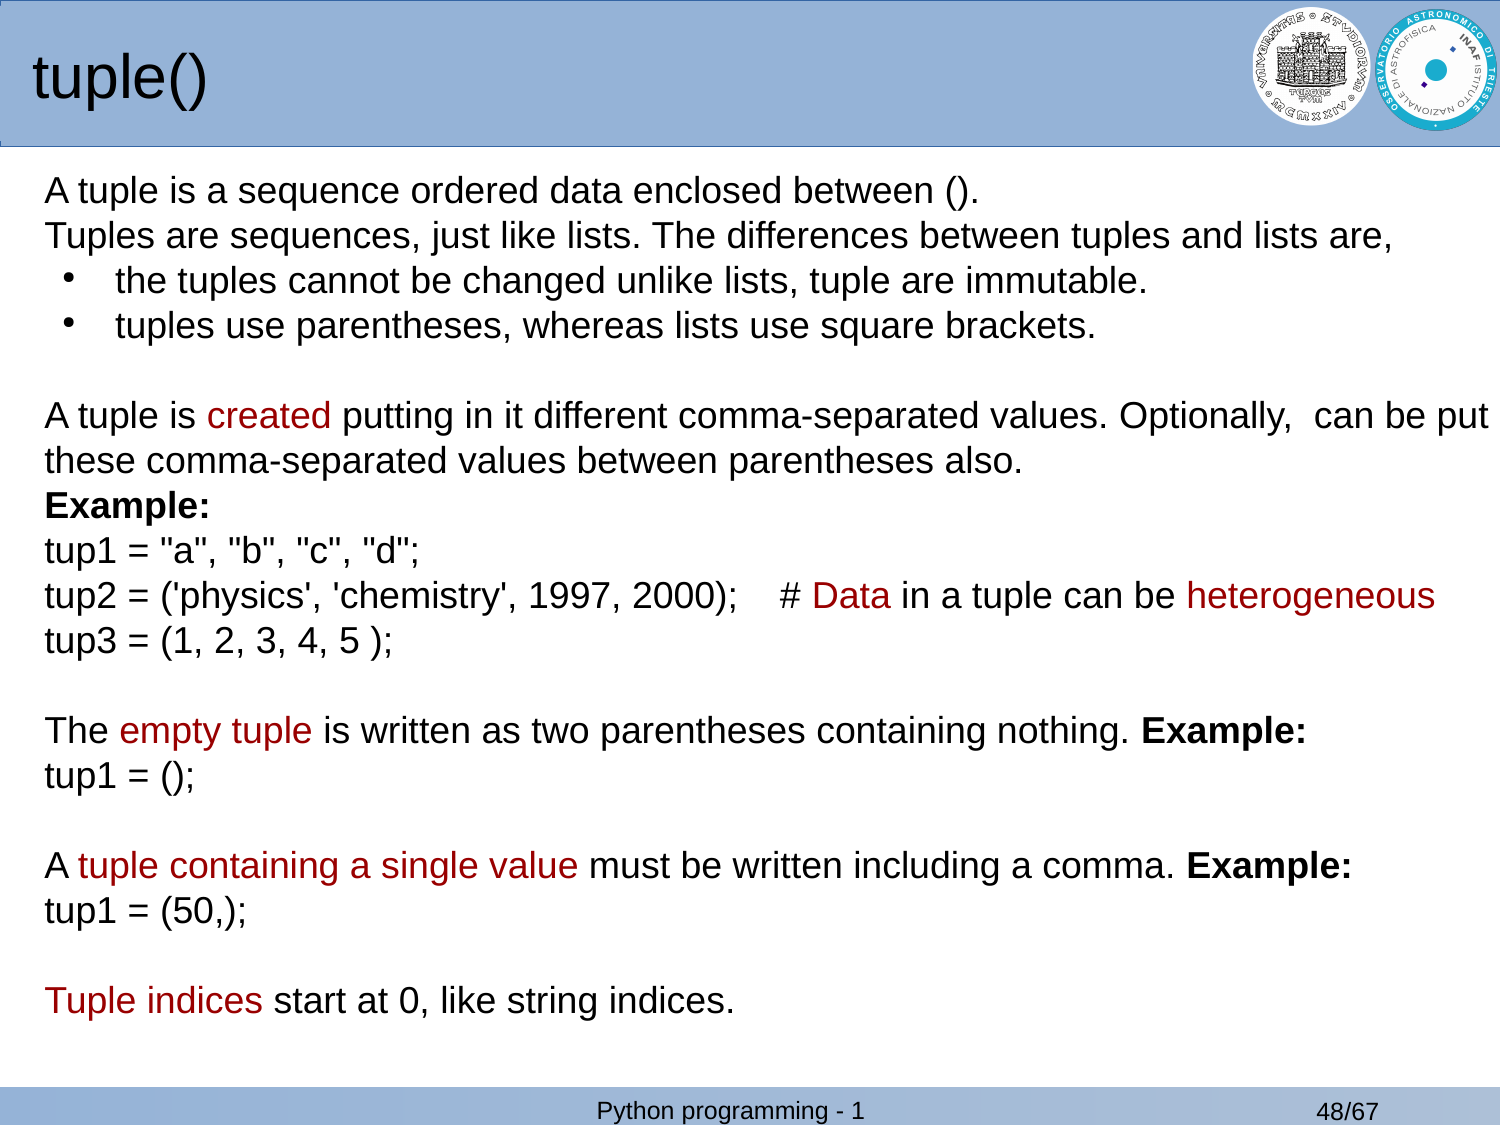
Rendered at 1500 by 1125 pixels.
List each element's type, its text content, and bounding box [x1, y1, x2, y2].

text_box tuple() [0, 5, 1253, 141]
list A tuple is a sequence ordered data enclosed between (). Tuples are sequences, just like lists. The differences between tuples and lists are, the tuples cannot be changed unlike lists, tuple are immutable. tuples use parentheses, whereas lists use square brackets. A tuple is created putting in it different comma-separated values. Optionally, can be put these comma-separated values between parentheses also. Example: tup1 = "a", "b", "c", "d"; tup2 = ('physics', 'chemistry', 1997, 2000); # Data in a tuple can be heterogeneous tup3 = (1, 2, 3, 4, 5 ); The empty tuple is written as two parentheses containing nothing. Example: tup1 = (); A tuple containing a single value must be written including a comma. Example: tup1 = (50,); Tuple indices start at 0, like string indices. [29, 158, 1500, 1071]
picture [1253, 0, 1500, 156]
